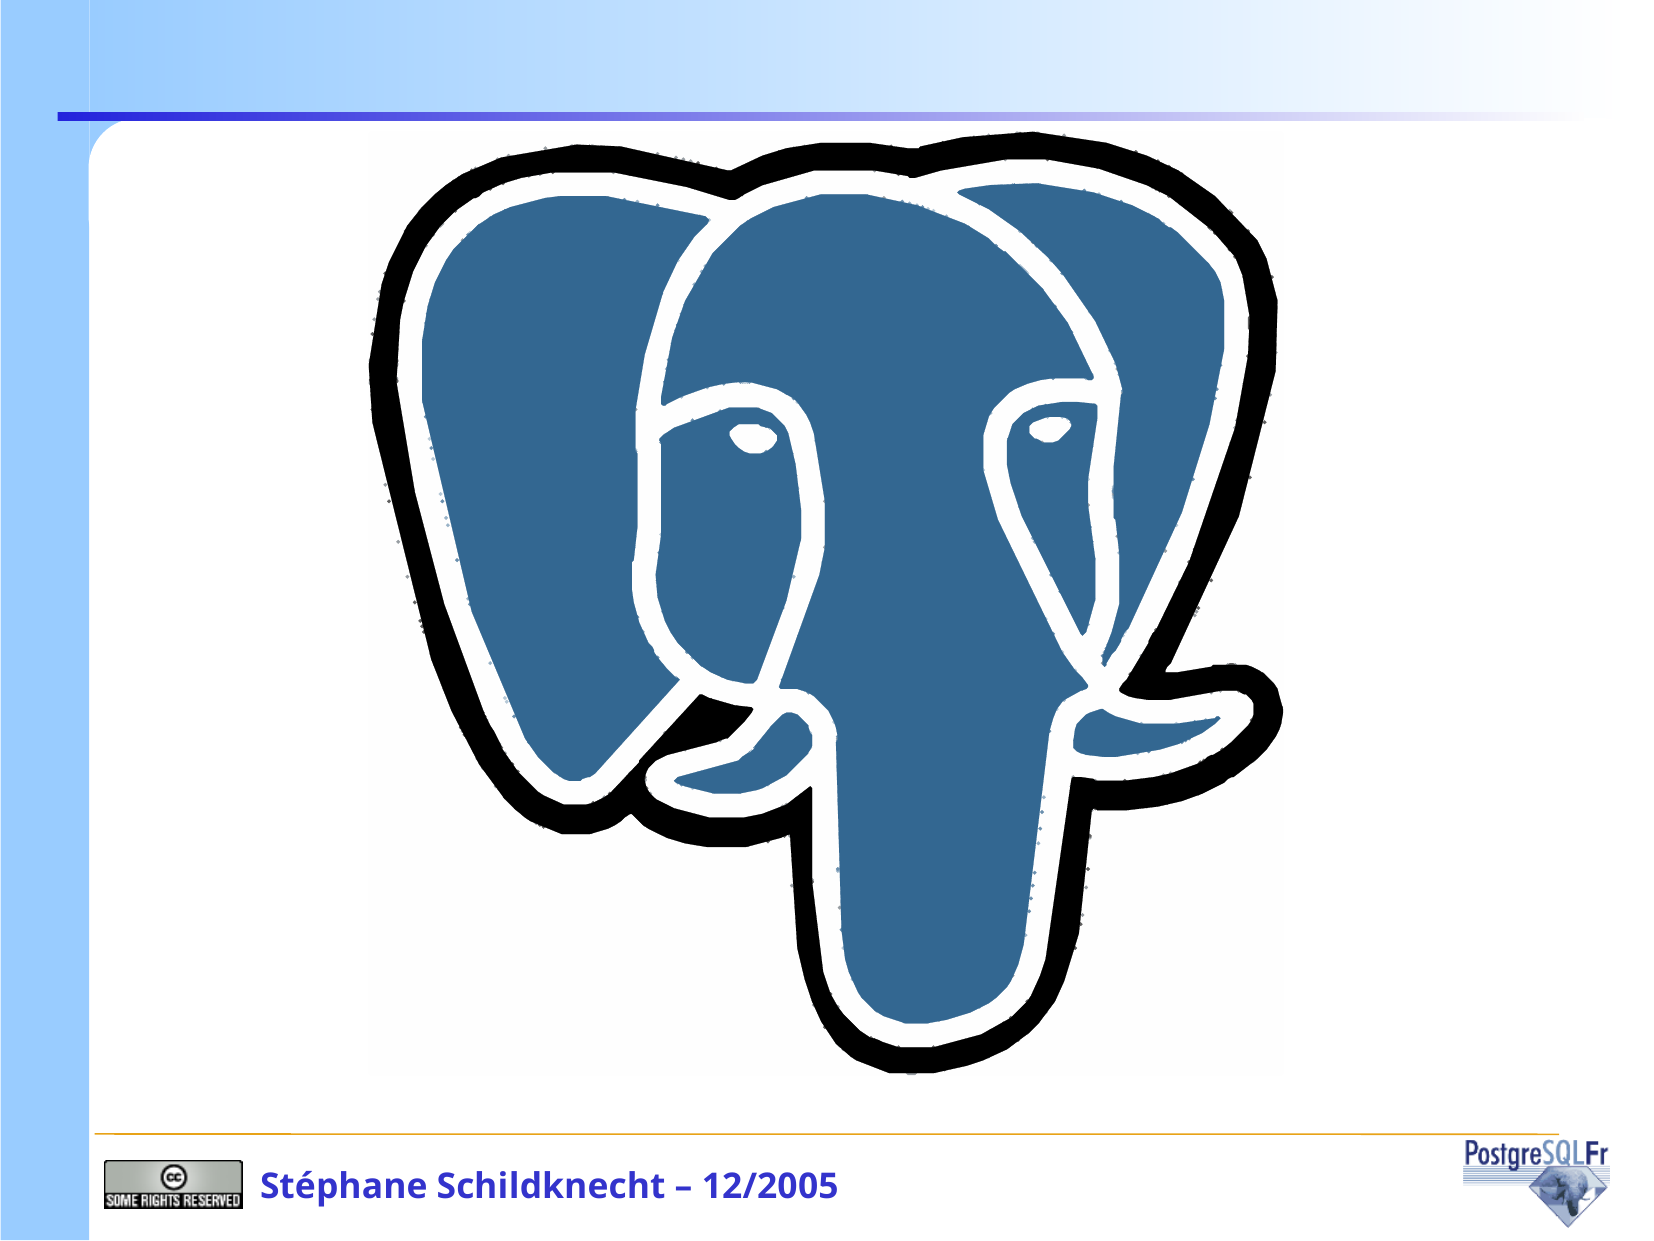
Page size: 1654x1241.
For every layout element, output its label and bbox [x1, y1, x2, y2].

picture [1462, 1139, 1610, 1228]
picture [104, 1160, 243, 1209]
picture [368, 131, 1285, 1077]
